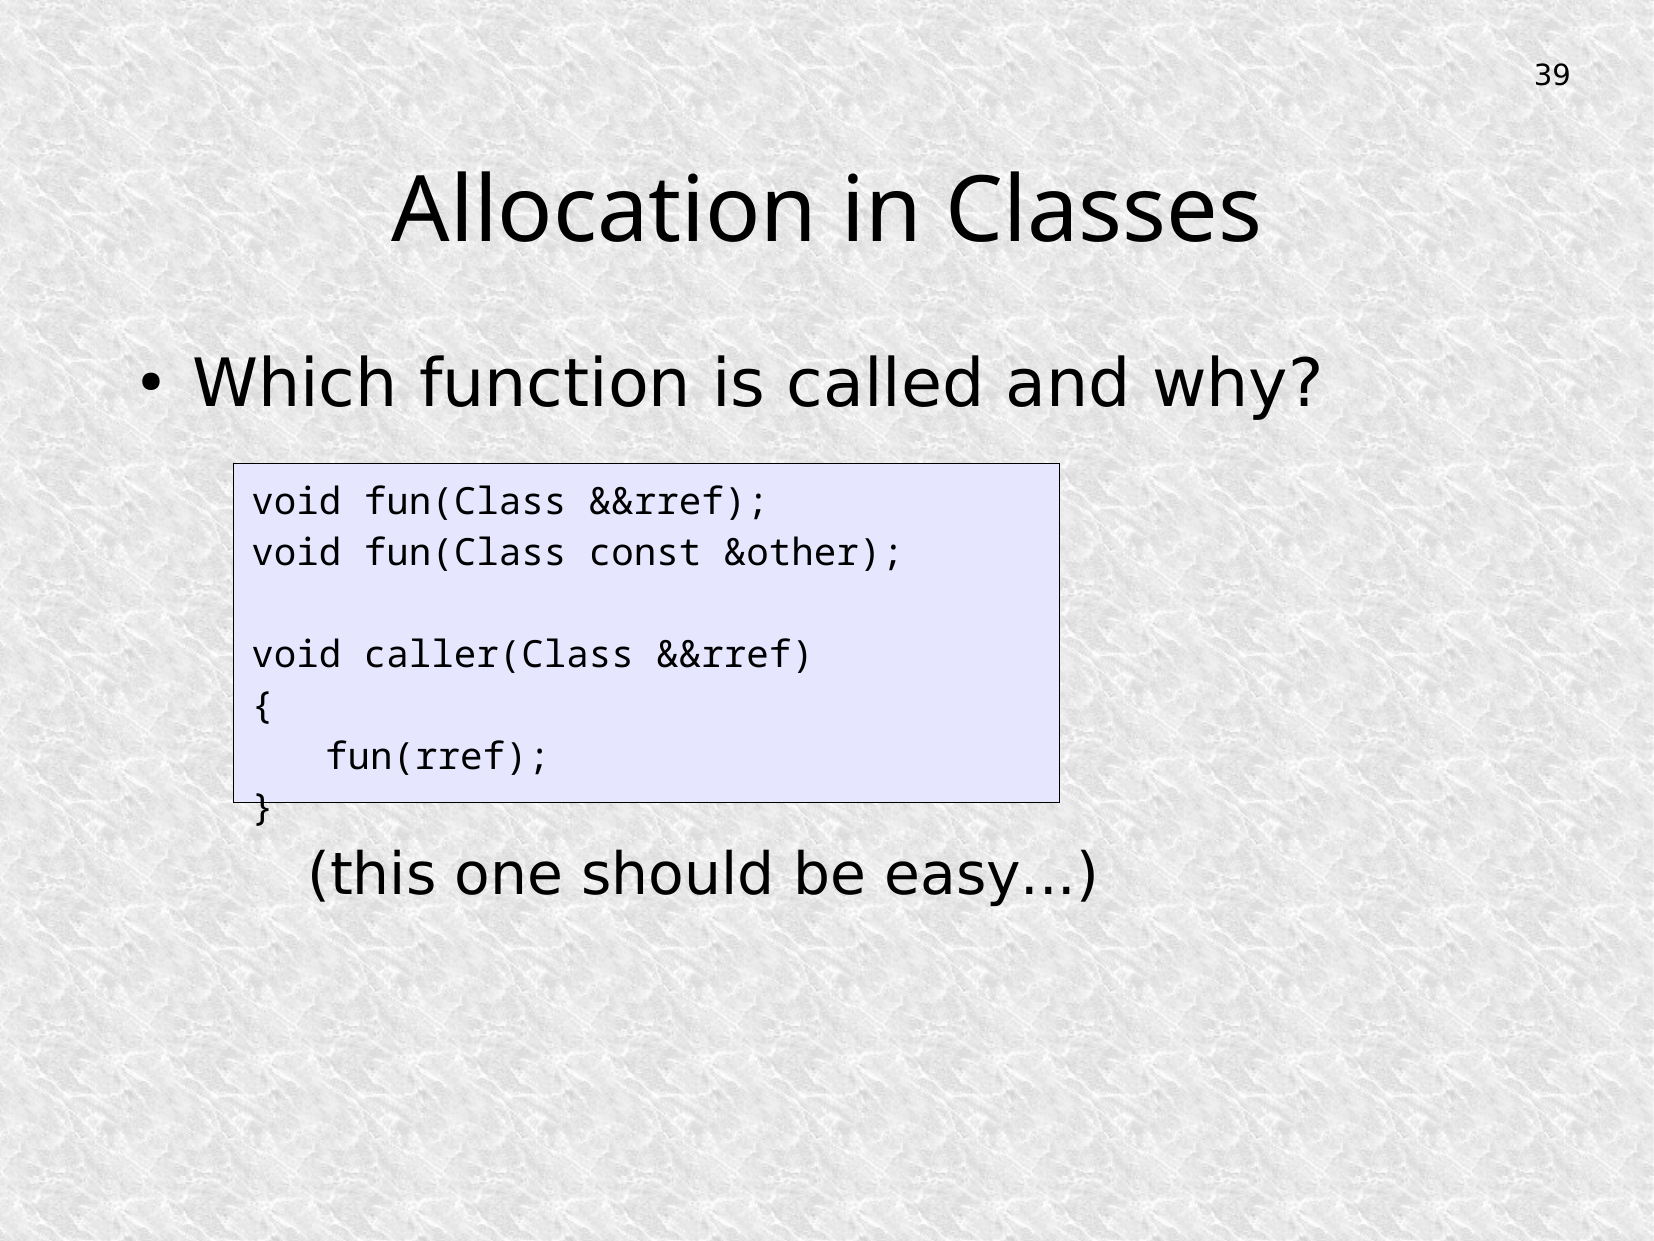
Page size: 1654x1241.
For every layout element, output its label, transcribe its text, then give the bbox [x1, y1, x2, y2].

title Allocation in Classes [121, 102, 1534, 311]
picture [0, 0, 1654, 1241]
text_box void fun(Class &&rref); void fun(Class const &other); void caller(Class &&rref) { fun(rref); } [251, 474, 1047, 789]
list Which function is called and why? (this one should be easy...) [121, 344, 1593, 1196]
